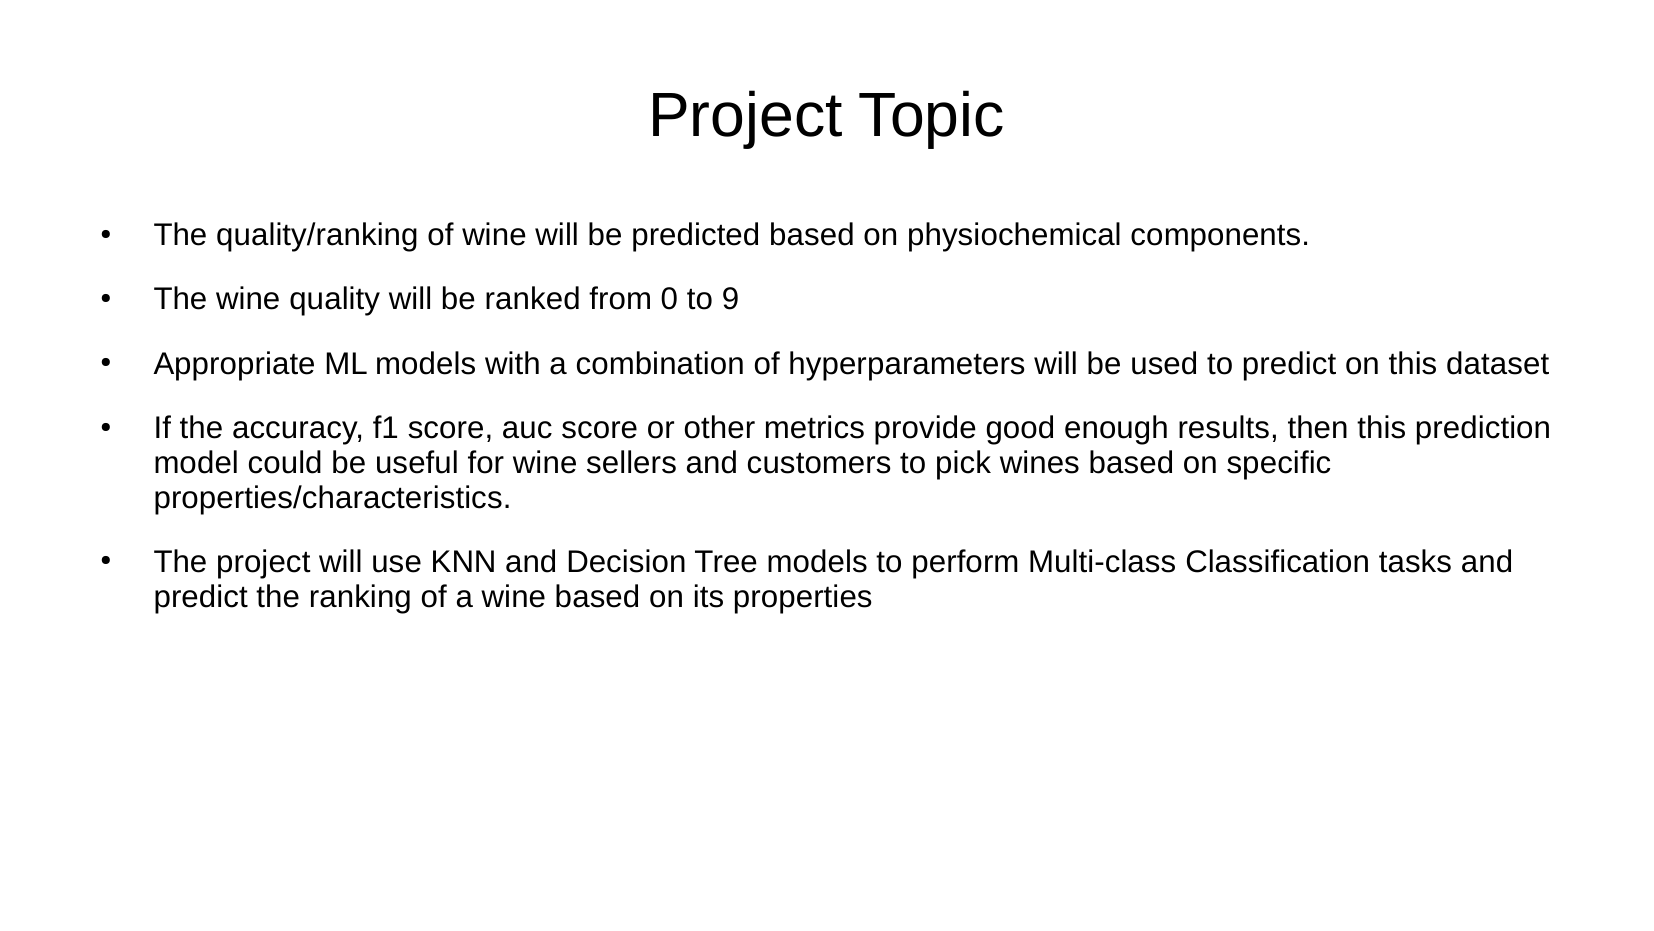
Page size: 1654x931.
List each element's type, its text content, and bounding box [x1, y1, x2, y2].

title Project Topic [82, 37, 1571, 193]
list The quality/ranking of wine will be predicted based on physiochemical components. The wine quality will be ranked from 0 to 9 Appropriate ML models with a combination of hyperparameters will be used to predict on this dataset If the accuracy, f1 score, auc score or other metrics provide good enough results, then this prediction model could be useful for wine sellers and customers to pick wines based on specific properties/characteristics. The project will use KNN and Decision Tree models to perform Multi-class Classification tasks and predict the ranking of a wine based on its properties [82, 217, 1571, 758]
